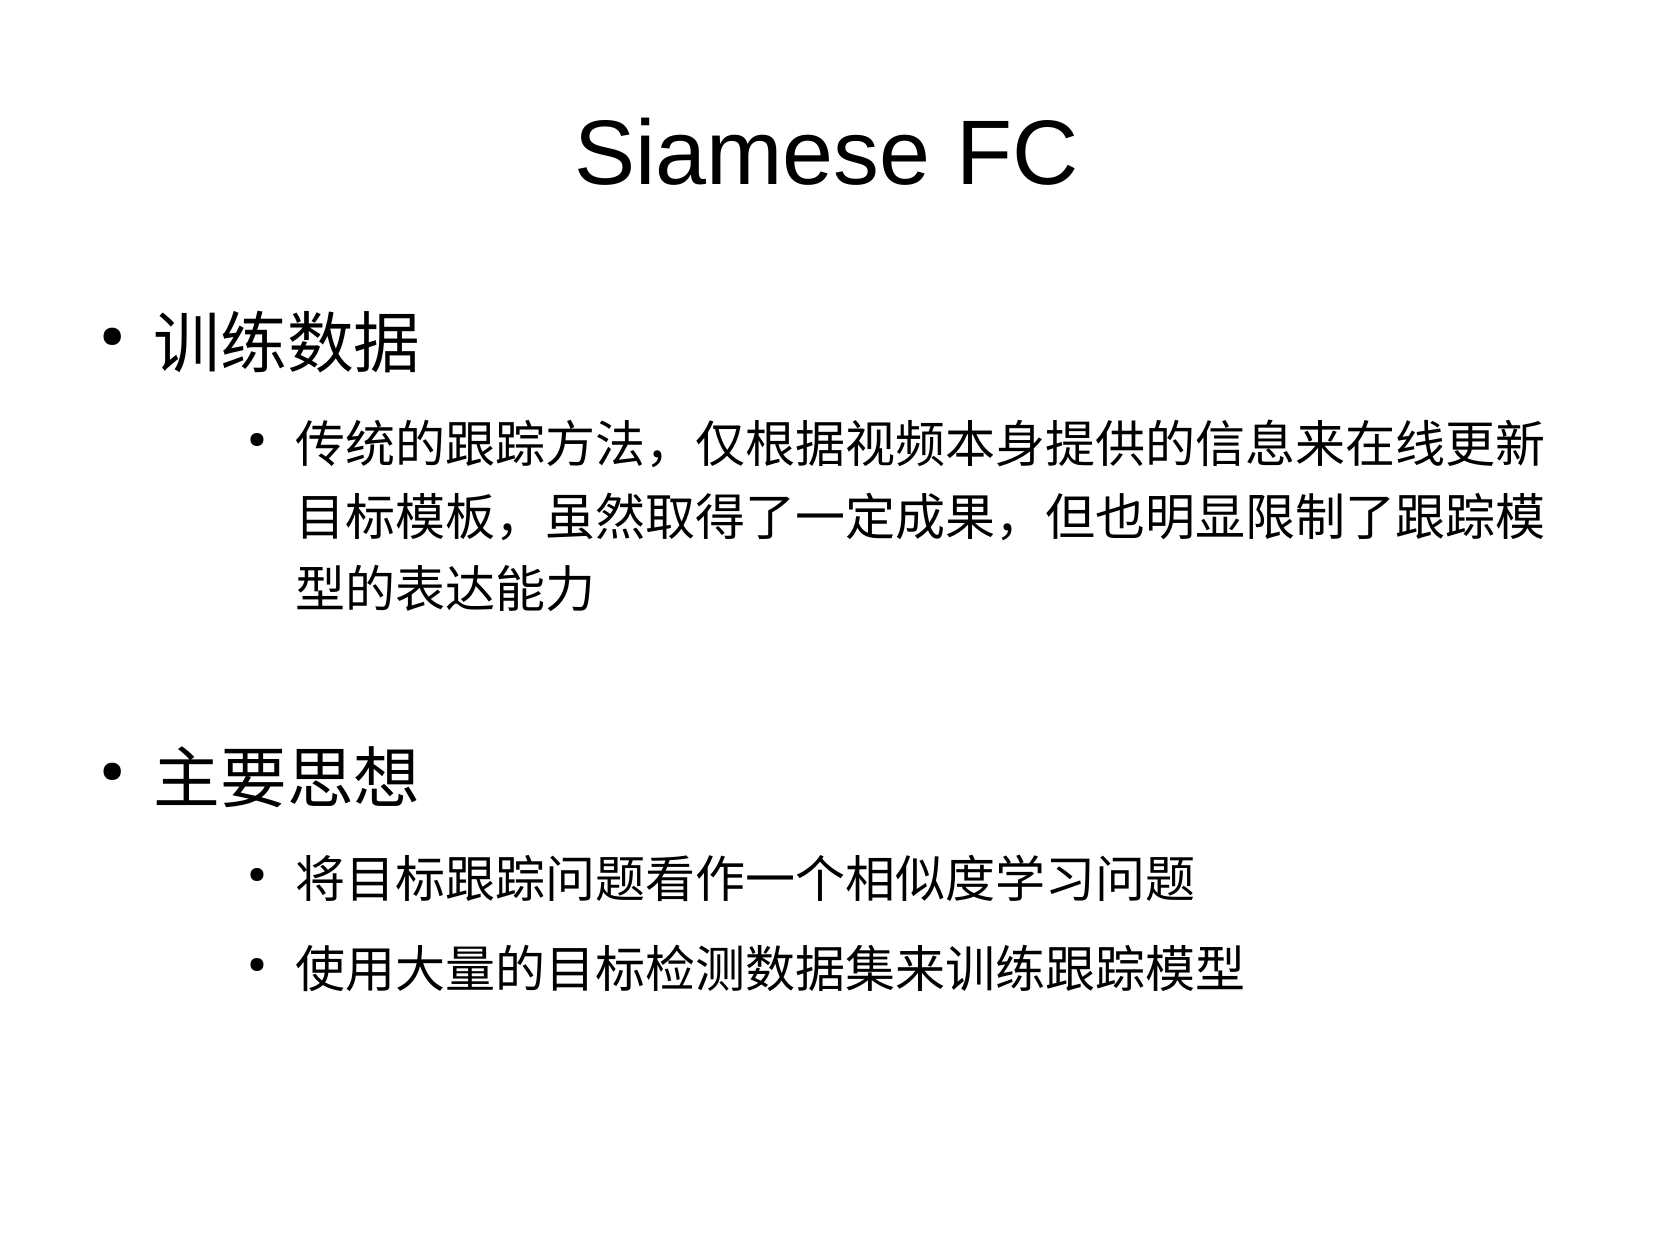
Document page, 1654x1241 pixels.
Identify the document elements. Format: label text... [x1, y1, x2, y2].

list 训练数据 传统的跟踪方法，仅根据视频本身提供的信息来在线更新目标模板，虽然取得了一定成果，但也明显限制了跟踪模型的表达能力 主要思想 将目标跟踪问题看作一个相似度学习问题 使用大量的目标检测数据集来训练跟踪模型 [82, 290, 1571, 1146]
title Siamese FC [82, 49, 1571, 257]
